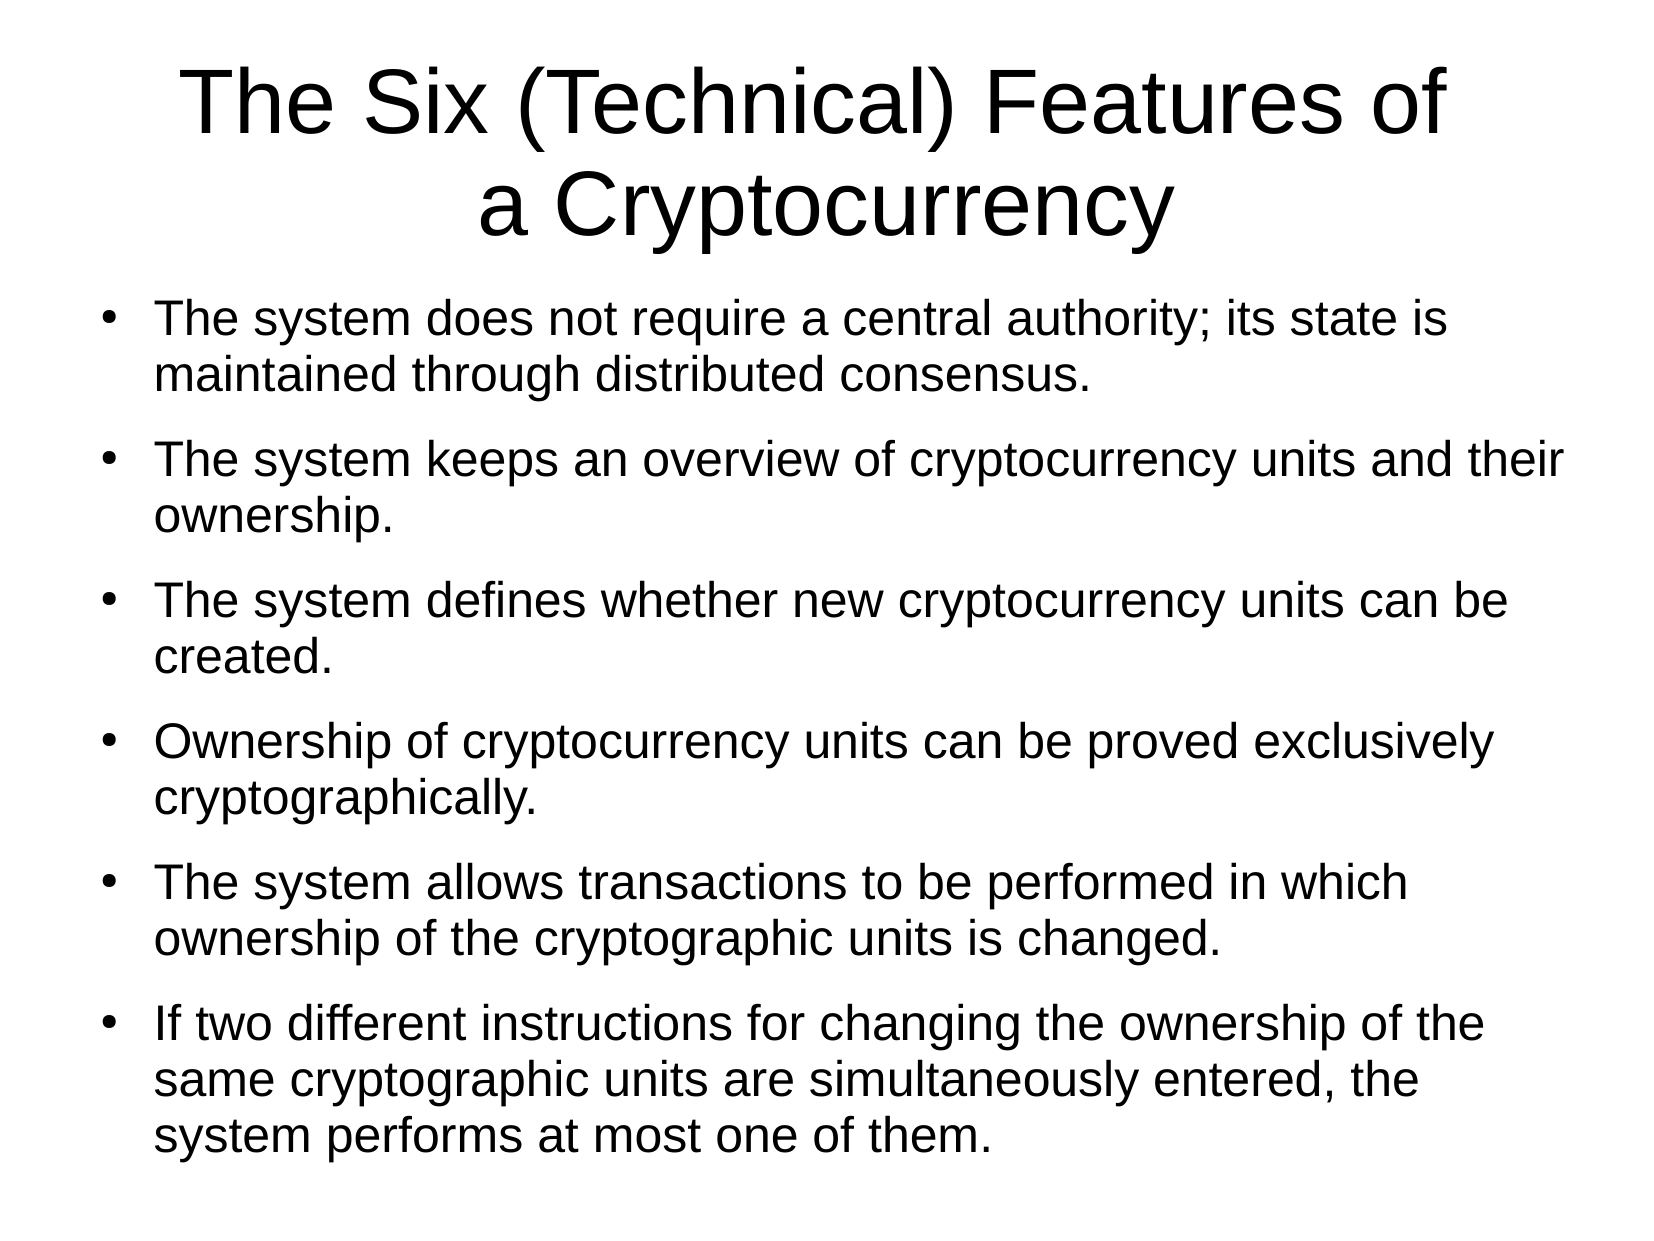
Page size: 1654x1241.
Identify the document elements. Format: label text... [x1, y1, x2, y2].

title The Six (Technical) Features of a Cryptocurrency [82, 49, 1571, 257]
list The system does not require a central authority; its state is maintained through distributed consensus. The system keeps an overview of cryptocurrency units and their ownership. The system defines whether new cryptocurrency units can be created. Ownership of cryptocurrency units can be proved exclusively cryptographically. The system allows transactions to be performed in which ownership of the cryptographic units is changed. If two different instructions for changing the ownership of the same cryptographic units are simultaneously entered, the system performs at most one of them. [82, 290, 1571, 1163]
